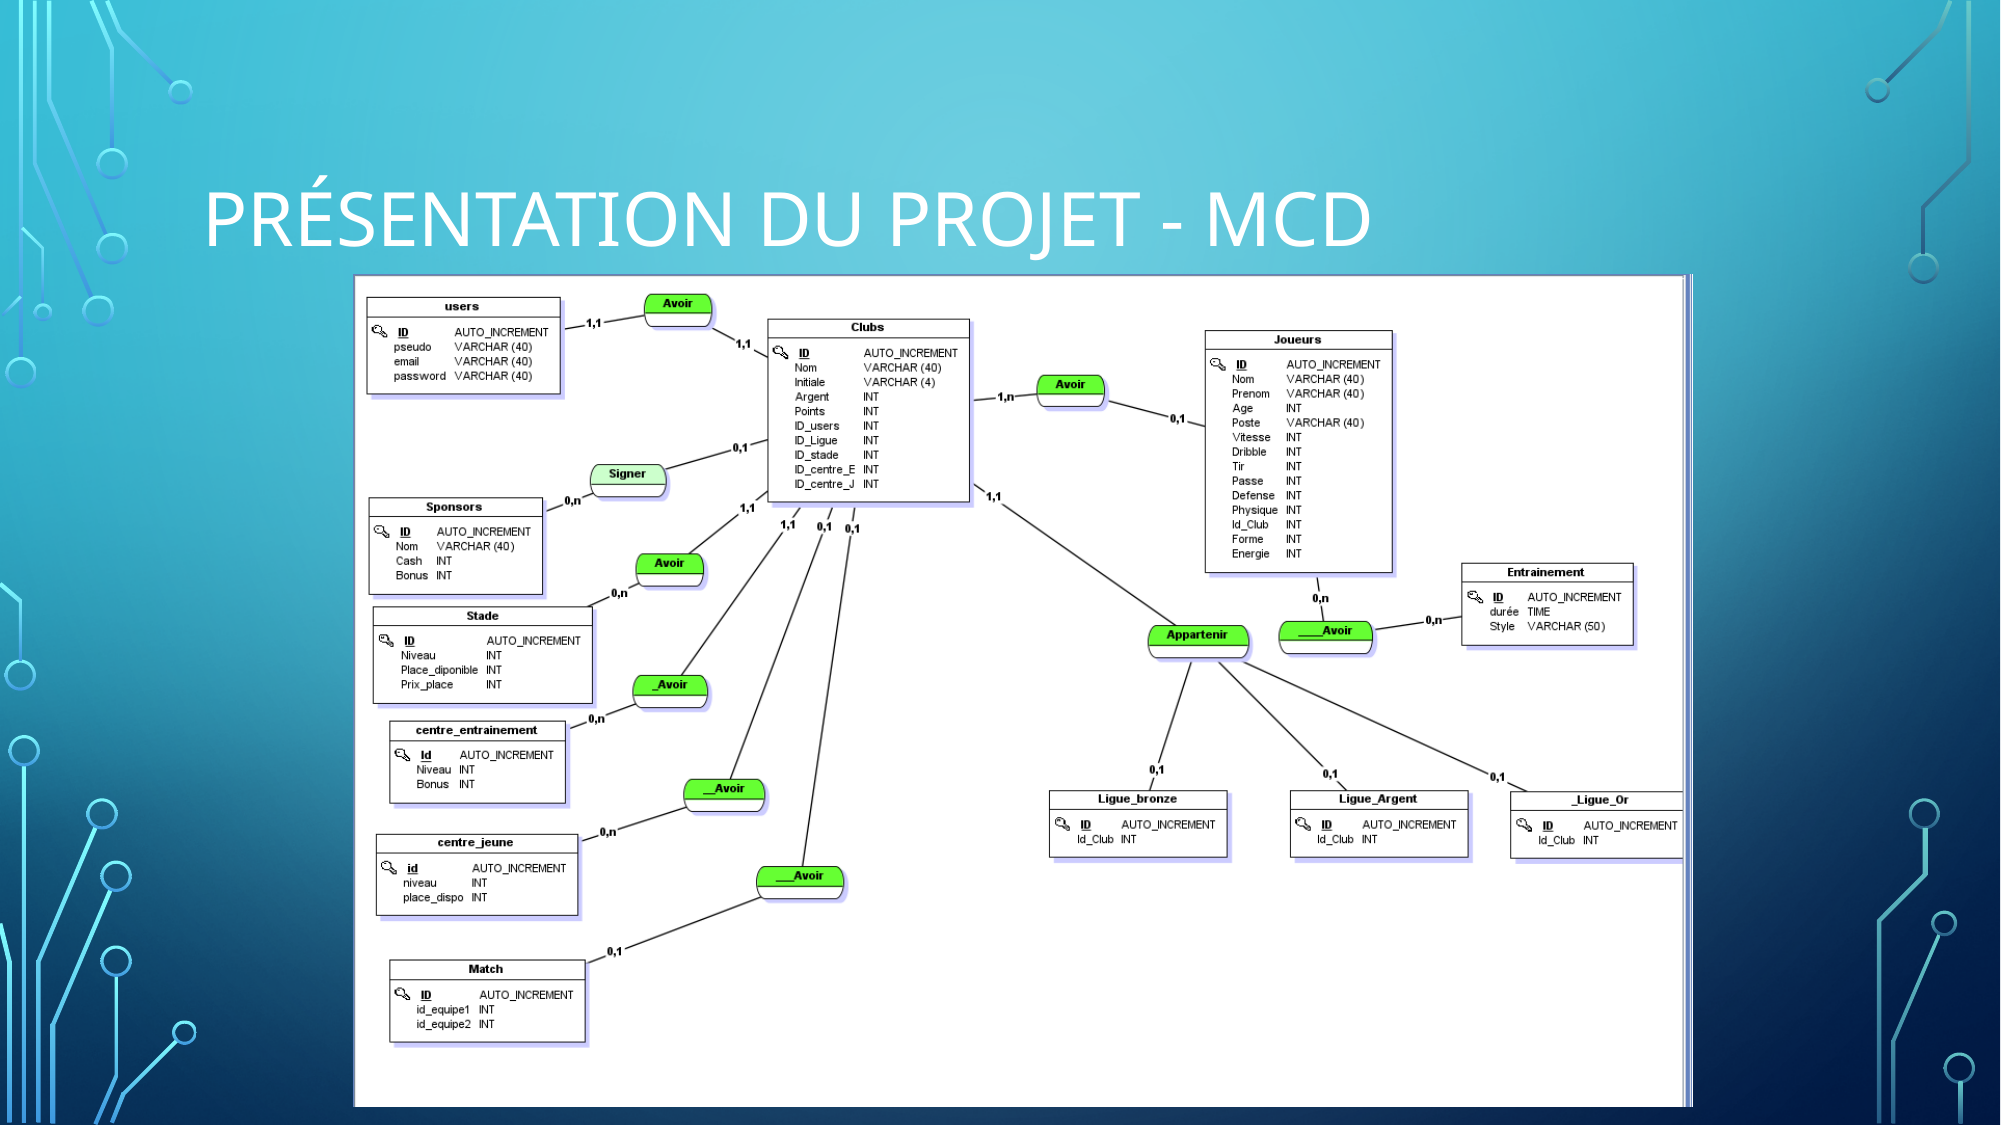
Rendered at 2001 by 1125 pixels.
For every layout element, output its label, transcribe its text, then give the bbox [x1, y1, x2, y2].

title Présentation du projet - mcd [187, 101, 1813, 344]
picture [353, 274, 1693, 1107]
